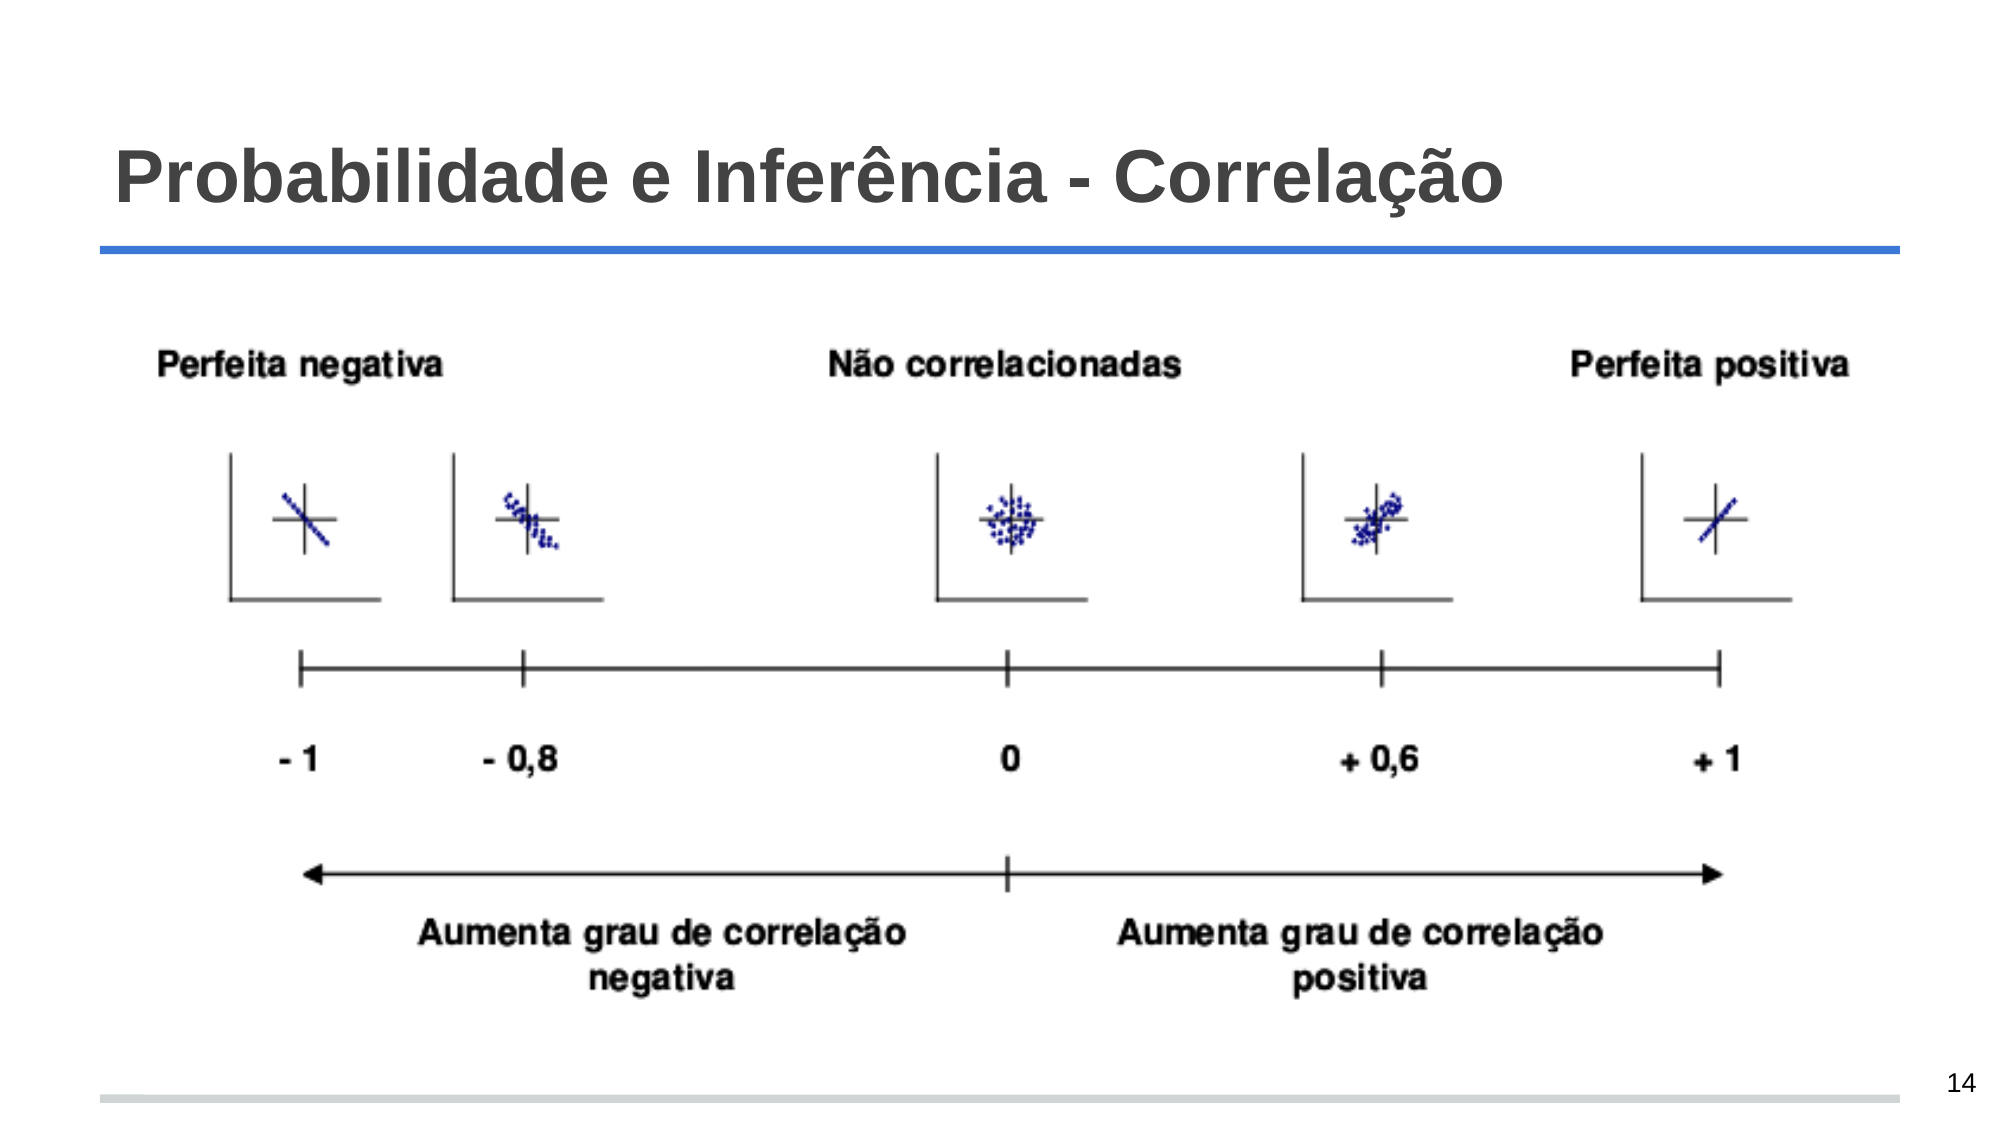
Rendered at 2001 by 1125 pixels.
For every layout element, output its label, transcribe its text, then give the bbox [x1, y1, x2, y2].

picture [138, 332, 1862, 1007]
title Probabilidade e Inferência - Correlação [99, 45, 1900, 233]
slide_number <number> [1871, 1038, 1992, 1125]
